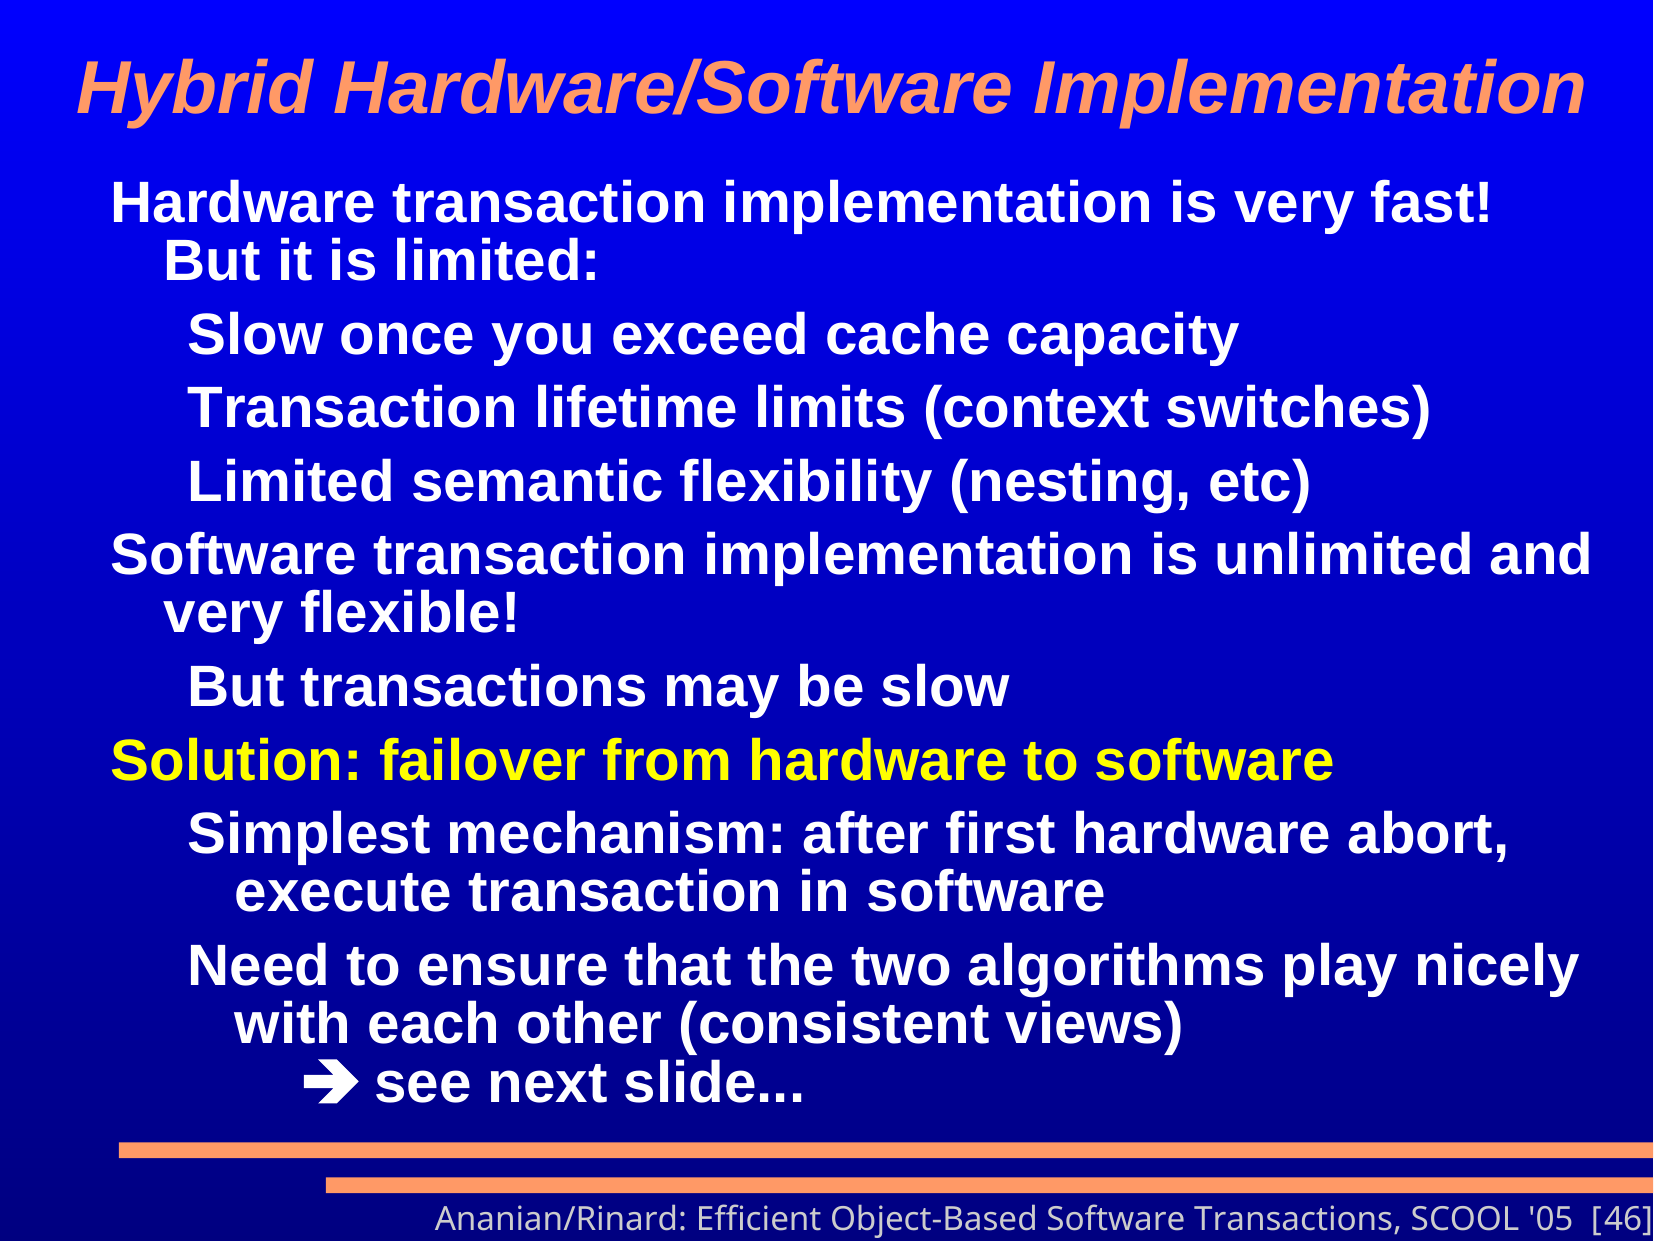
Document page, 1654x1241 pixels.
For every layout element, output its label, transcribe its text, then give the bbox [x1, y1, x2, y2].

title Hybrid Hardware/Software Implementation [76, 0, 1608, 176]
list Hardware transaction implementation is very fast! But it is limited: Slow once you exceed cache capacity Transaction lifetime limits (context switches) Limited semantic flexibility (nesting, etc) Software transaction implementation is unlimited and very flexible! But transactions may be slow Solution: failover from hardware to software Simplest mechanism: after first hardware abort, execute transaction in software Need to ensure that the two algorithms play nicely with each other (consistent views)  see next slide... [93, 175, 1621, 1142]
